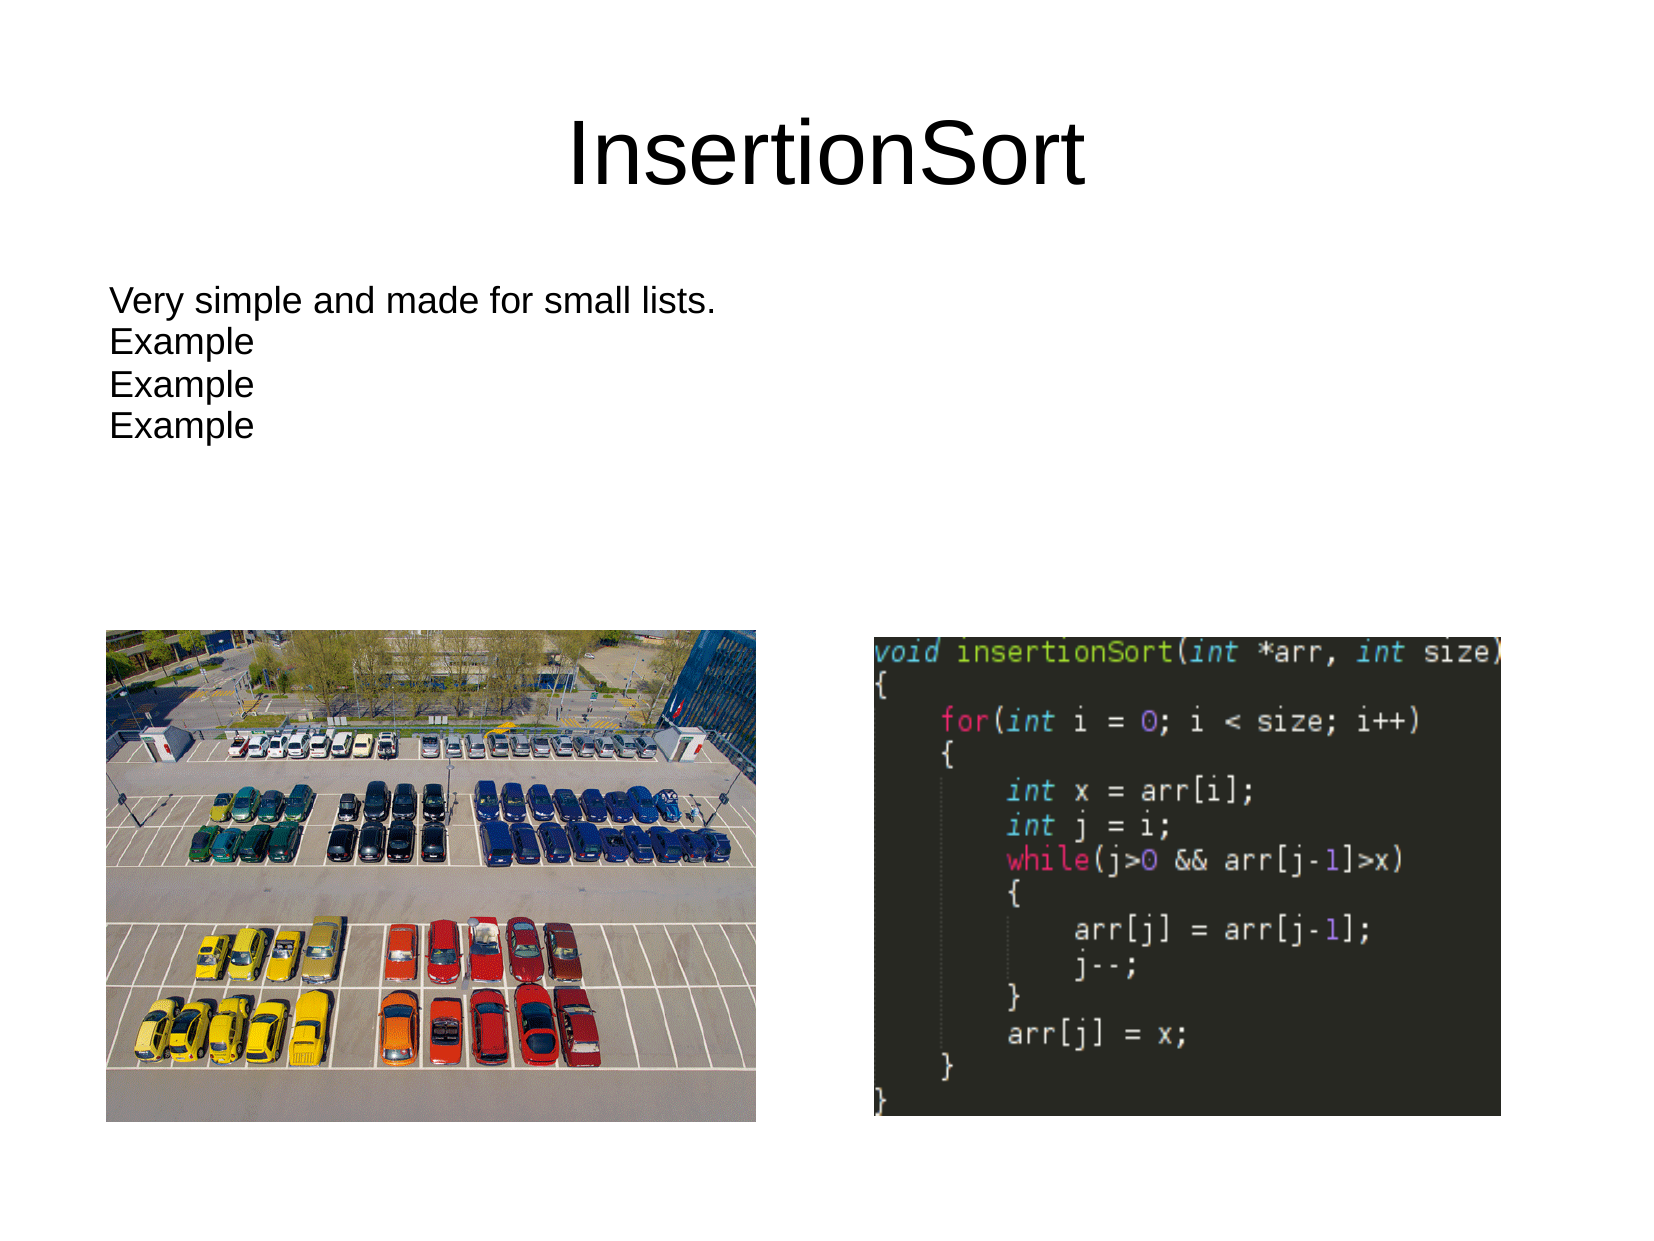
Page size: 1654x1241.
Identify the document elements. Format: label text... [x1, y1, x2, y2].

picture [874, 637, 1501, 685]
text_box Very simple and made for small lists. Example Example Example [94, 271, 1501, 497]
picture [106, 630, 756, 1123]
title InsertionSort [82, 49, 1571, 257]
list [94, 685, 1583, 1134]
